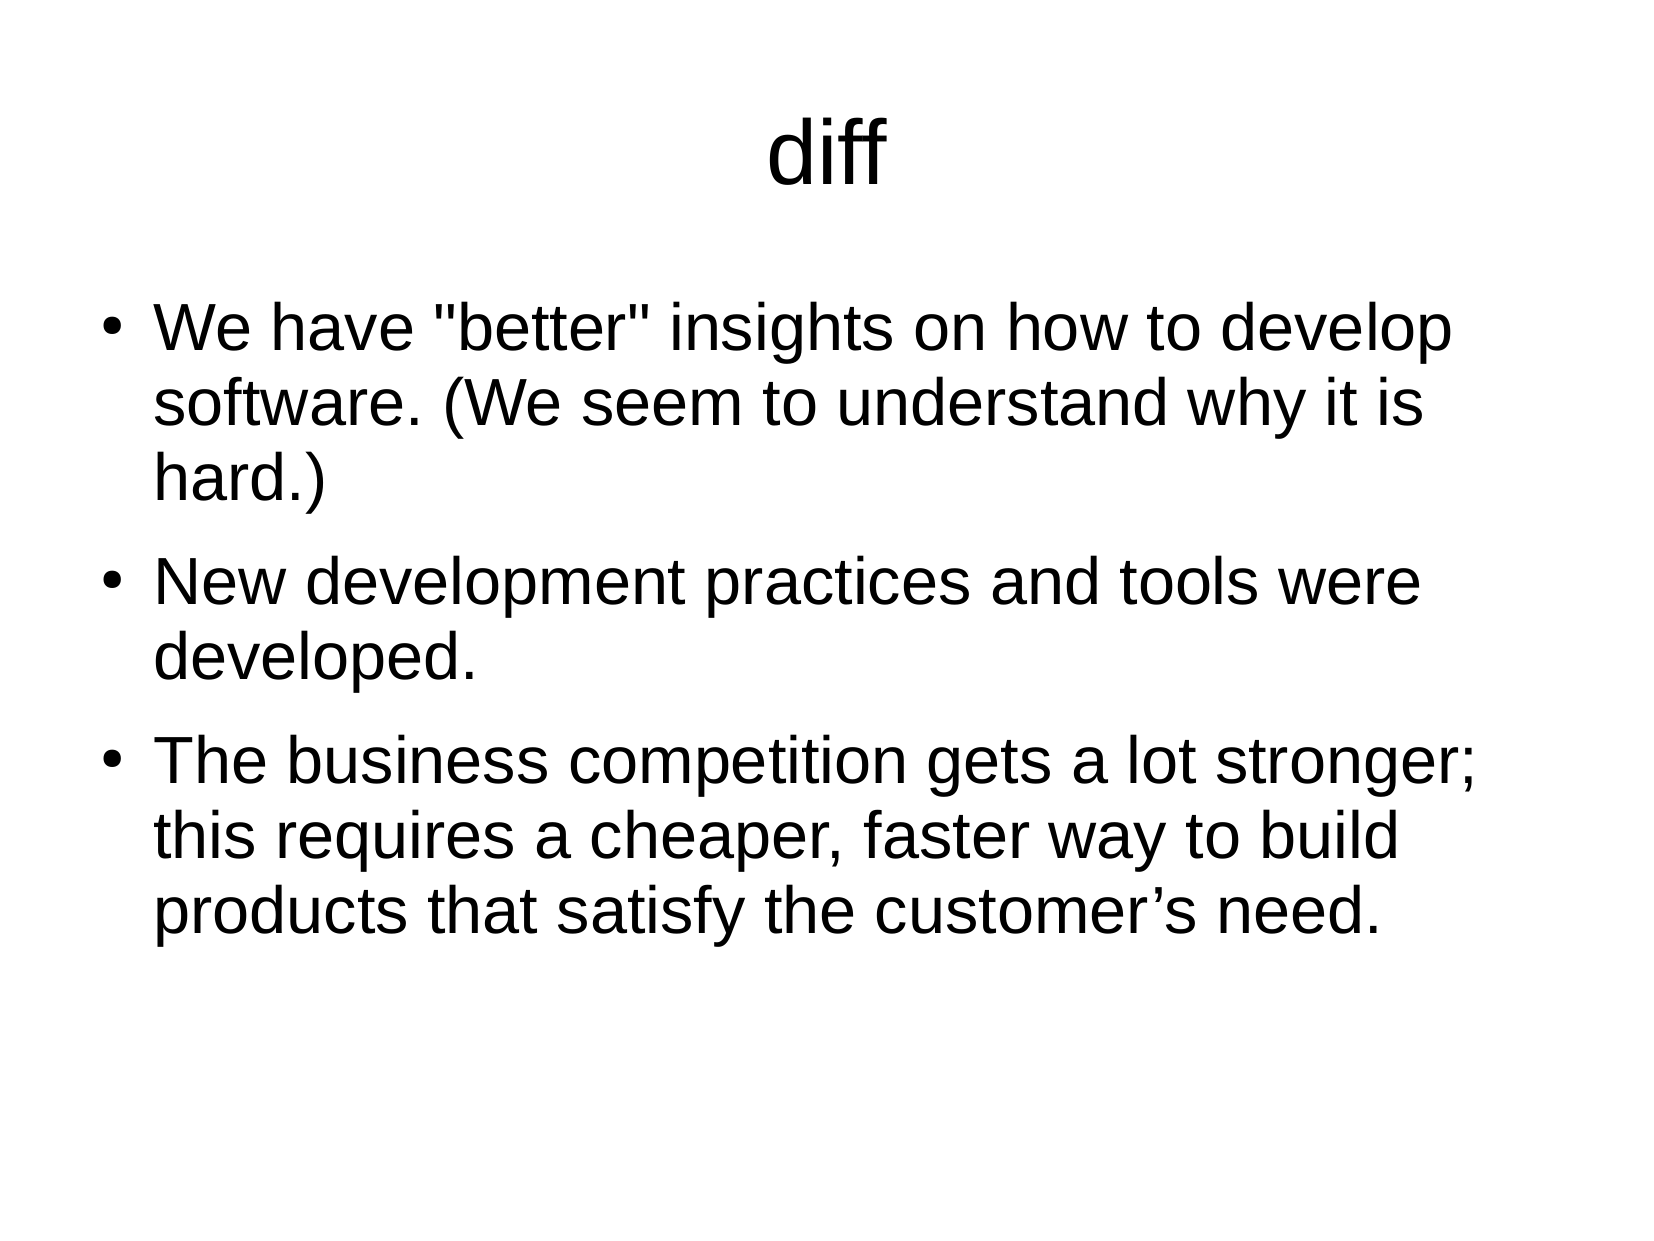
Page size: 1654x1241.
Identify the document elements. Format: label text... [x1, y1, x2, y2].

list We have "better" insights on how to develop software. (We seem to understand why it is hard.) New development practices and tools were developed. The business competition gets a lot stronger; this requires a cheaper, faster way to build products that satisfy the customer’s need. [82, 290, 1571, 1081]
title diff [82, 49, 1571, 257]
